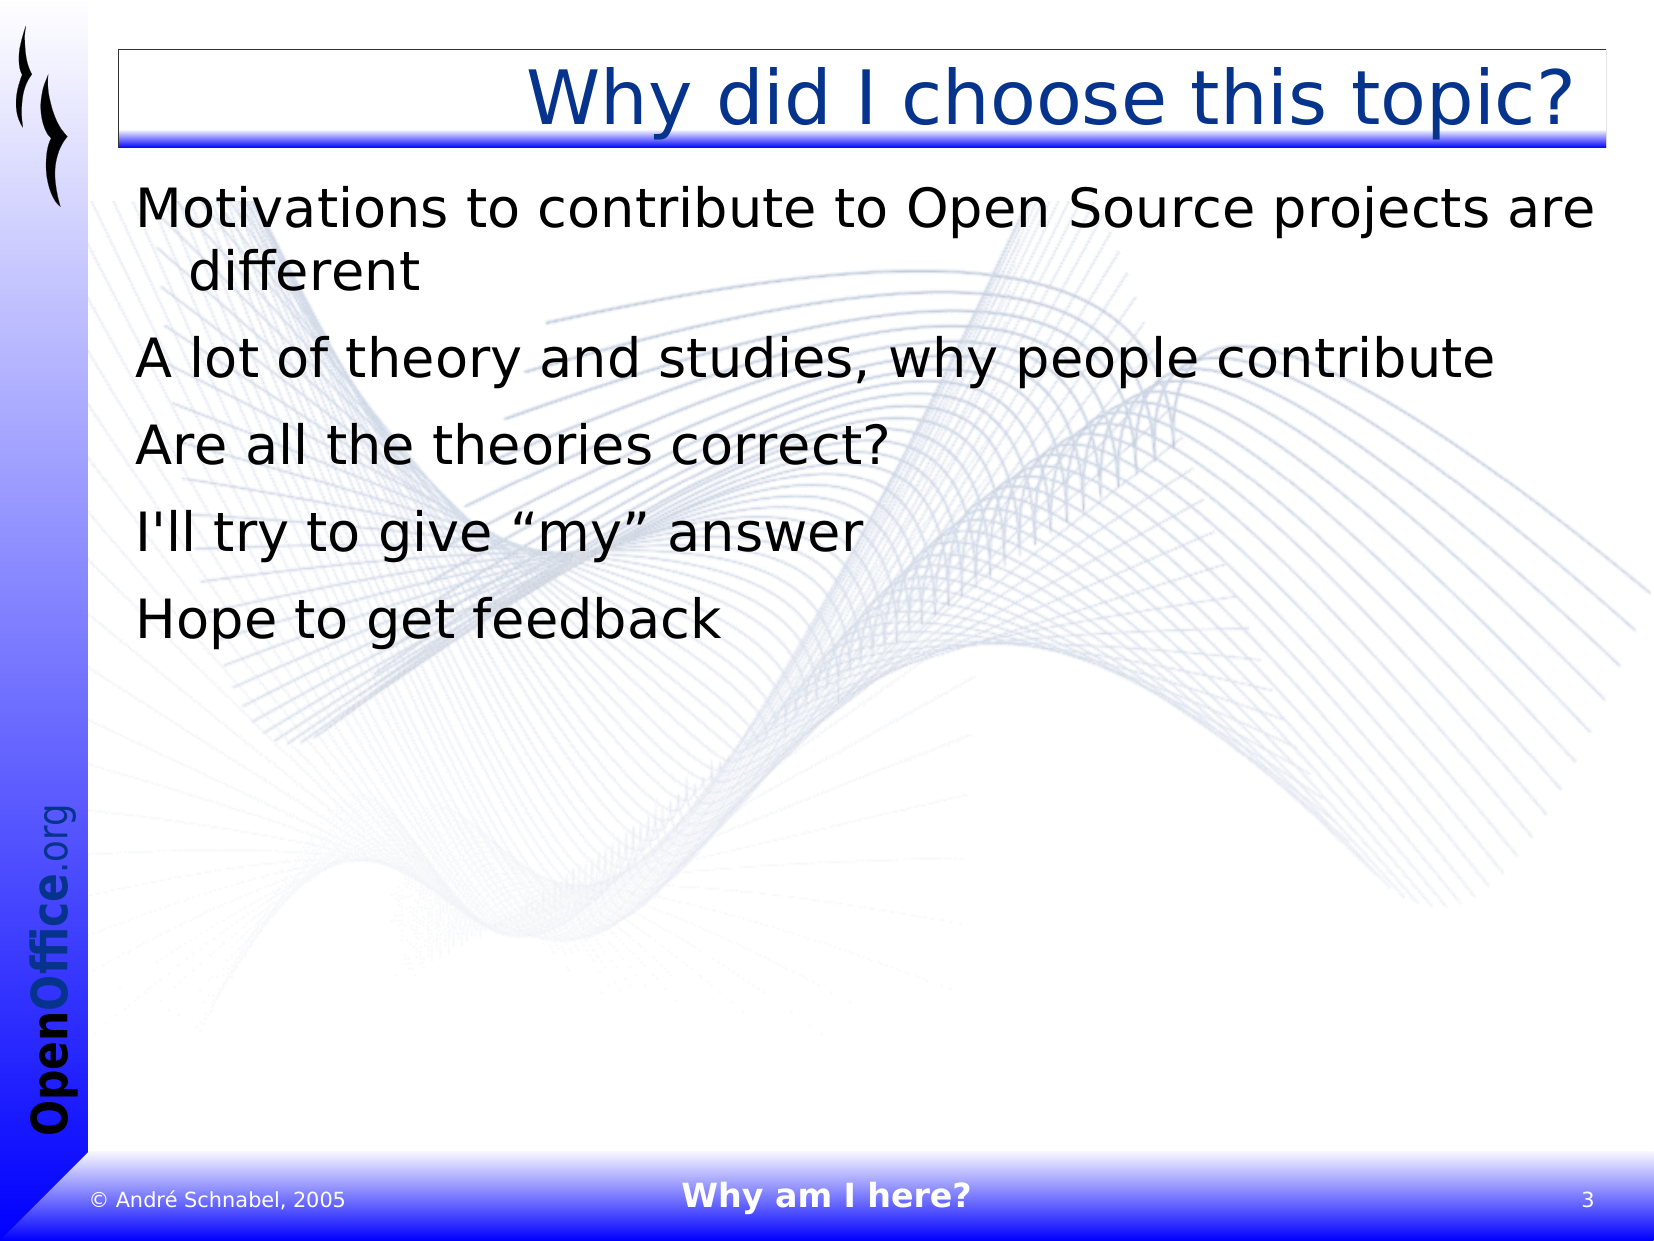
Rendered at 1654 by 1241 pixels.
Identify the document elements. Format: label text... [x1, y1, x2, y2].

title Why did I choose this topic? [118, 49, 1607, 148]
list Motivations to contribute to Open Source projects are different A lot of theory and studies, why people contribute Are all the theories correct? I'll try to give “my” answer Hope to get feedback [118, 177, 1607, 1109]
